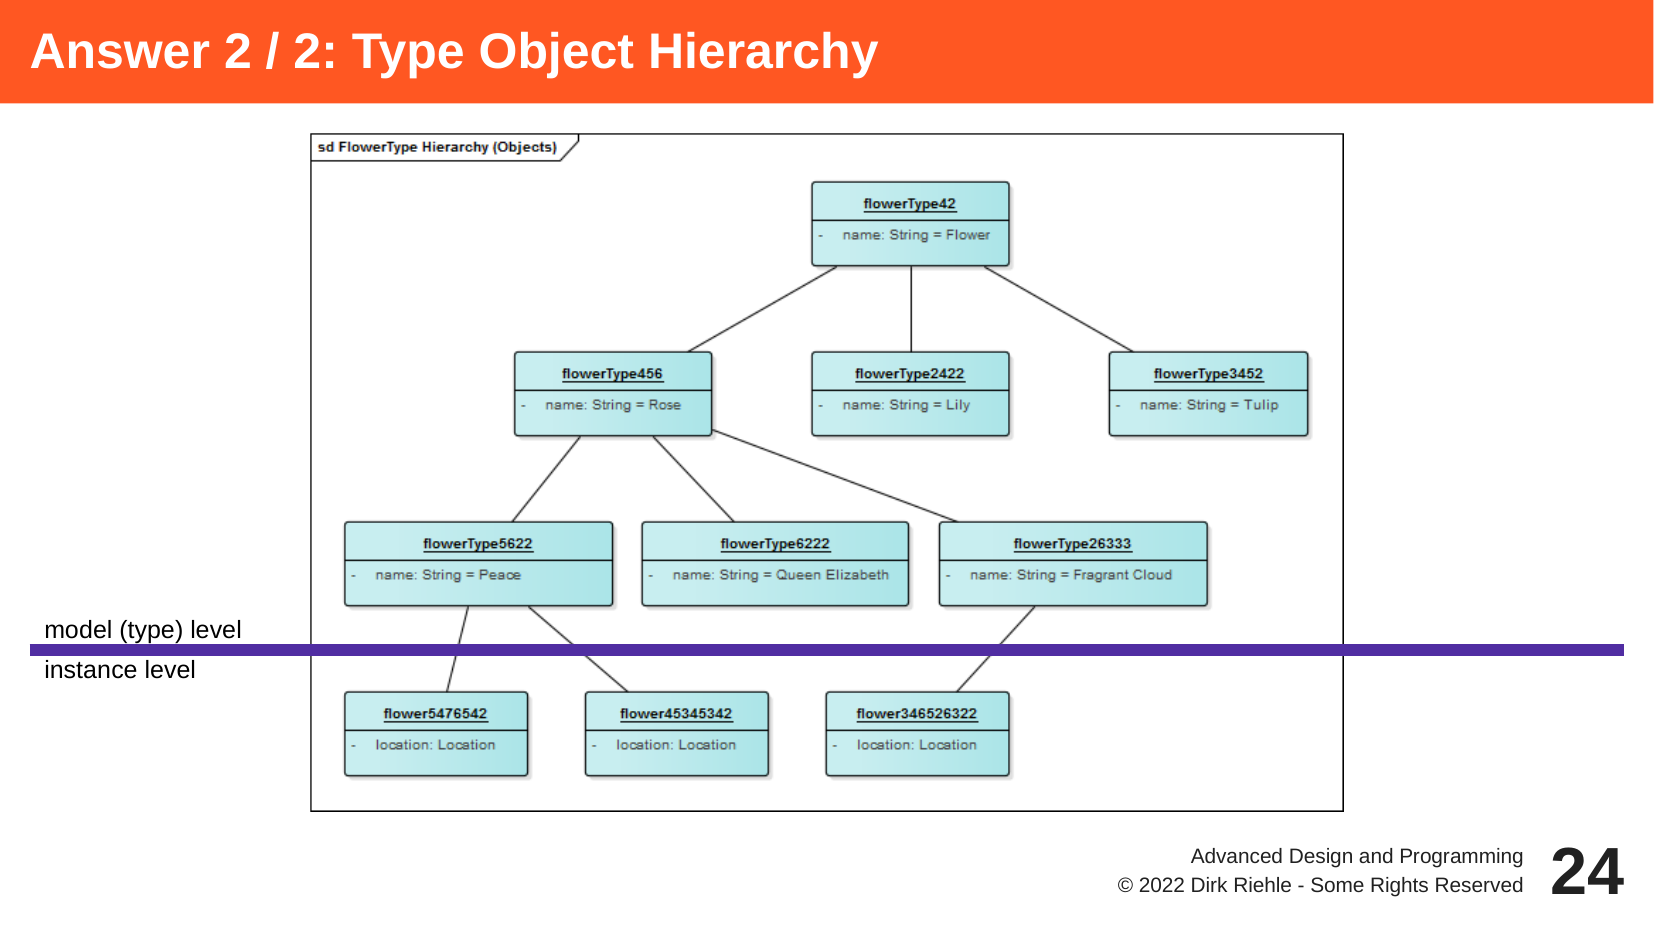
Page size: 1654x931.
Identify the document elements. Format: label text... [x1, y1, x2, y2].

title Answer 2 / 2: Type Object Hierarchy [0, 0, 1654, 104]
picture [309, 132, 1344, 644]
picture [309, 656, 1344, 813]
